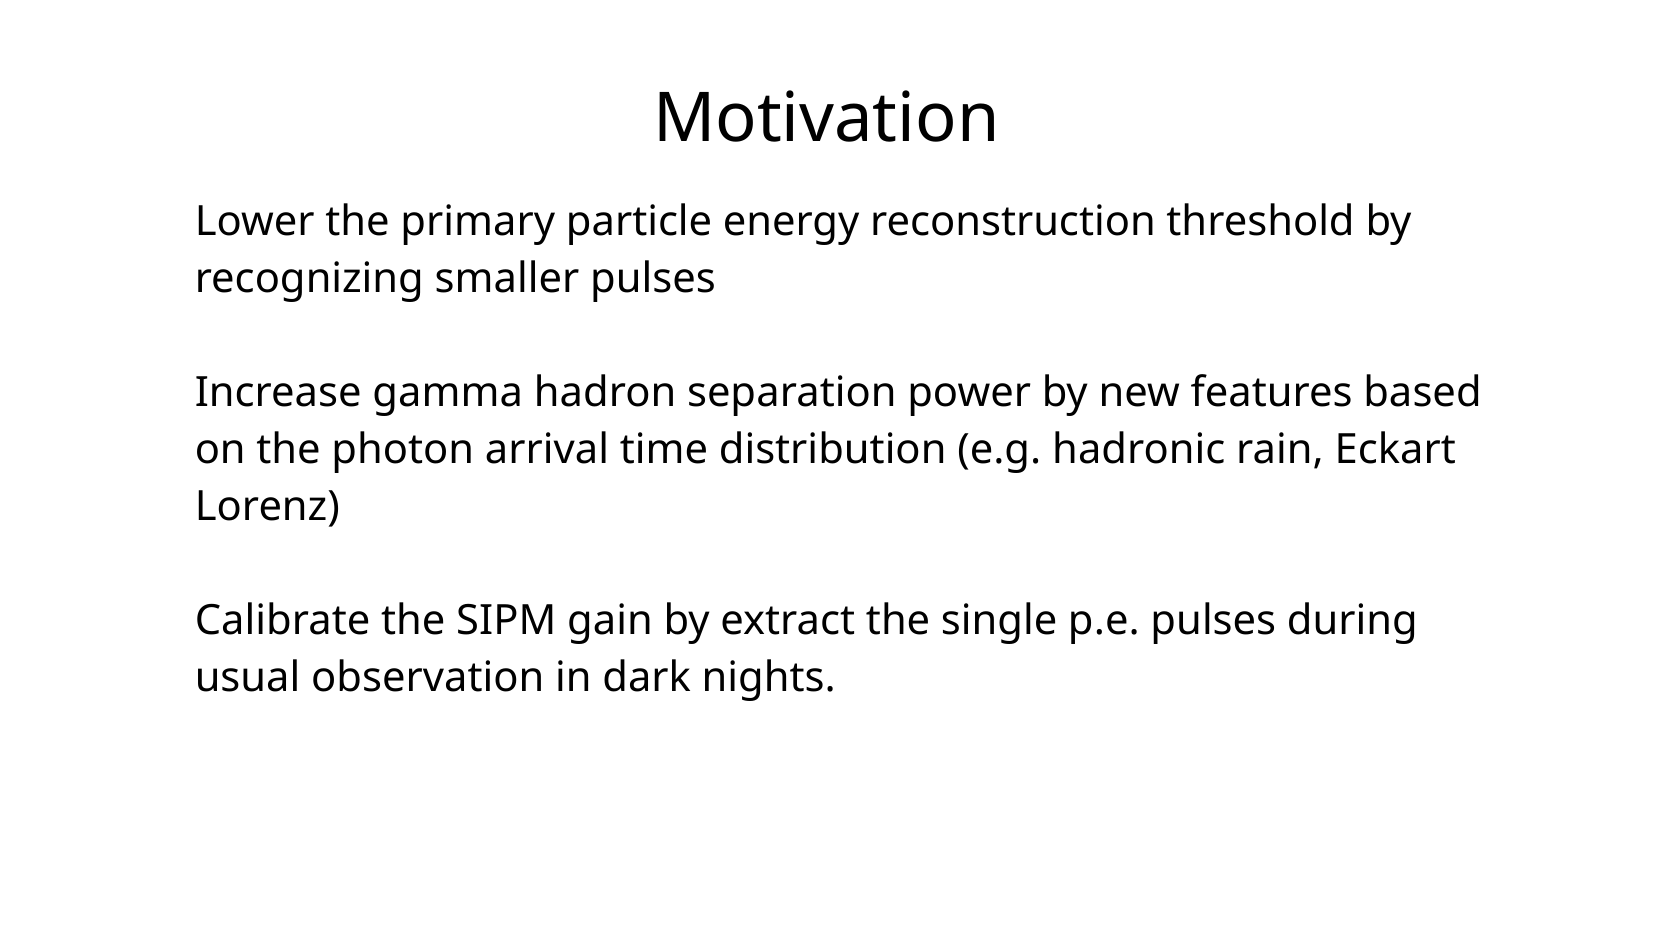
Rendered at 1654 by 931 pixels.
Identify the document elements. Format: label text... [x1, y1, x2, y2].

title Lower the primary particle energy reconstruction threshold by recognizing smaller pulses Increase gamma hadron separation power by new features based on the photon arrival time distribution (e.g. hadronic rain, Eckart Lorenz) Calibrate the SIPM gain by extract the single p.e. pulses during usual observation in dark nights. [194, 233, 1498, 662]
title Motivation [82, 37, 1571, 193]
